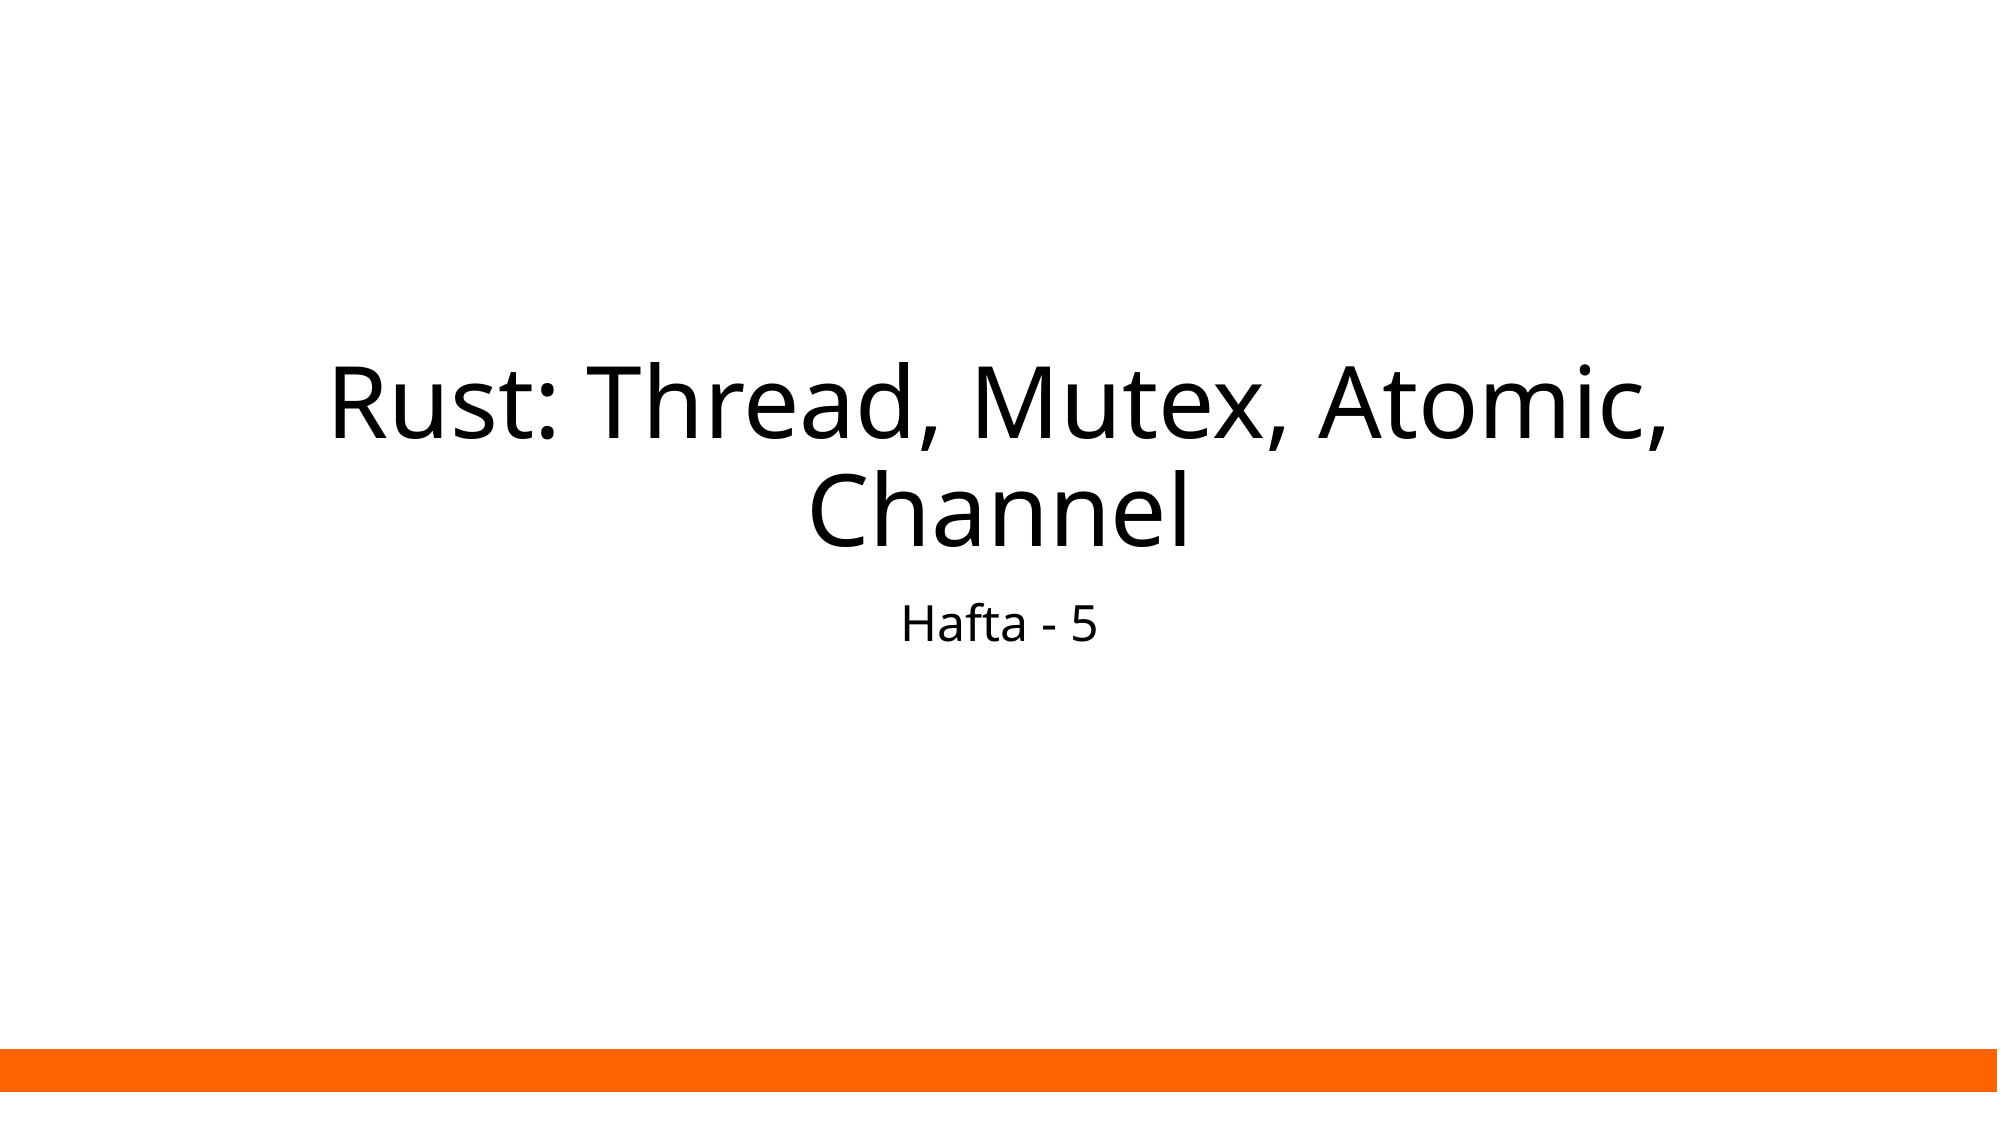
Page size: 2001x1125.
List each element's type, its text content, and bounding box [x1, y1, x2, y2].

text_box [0, 1049, 1997, 1092]
subtitle Hafta - 5 [249, 590, 1750, 863]
title Rust: Thread, Mutex, Atomic, Channel [249, 184, 1750, 576]
